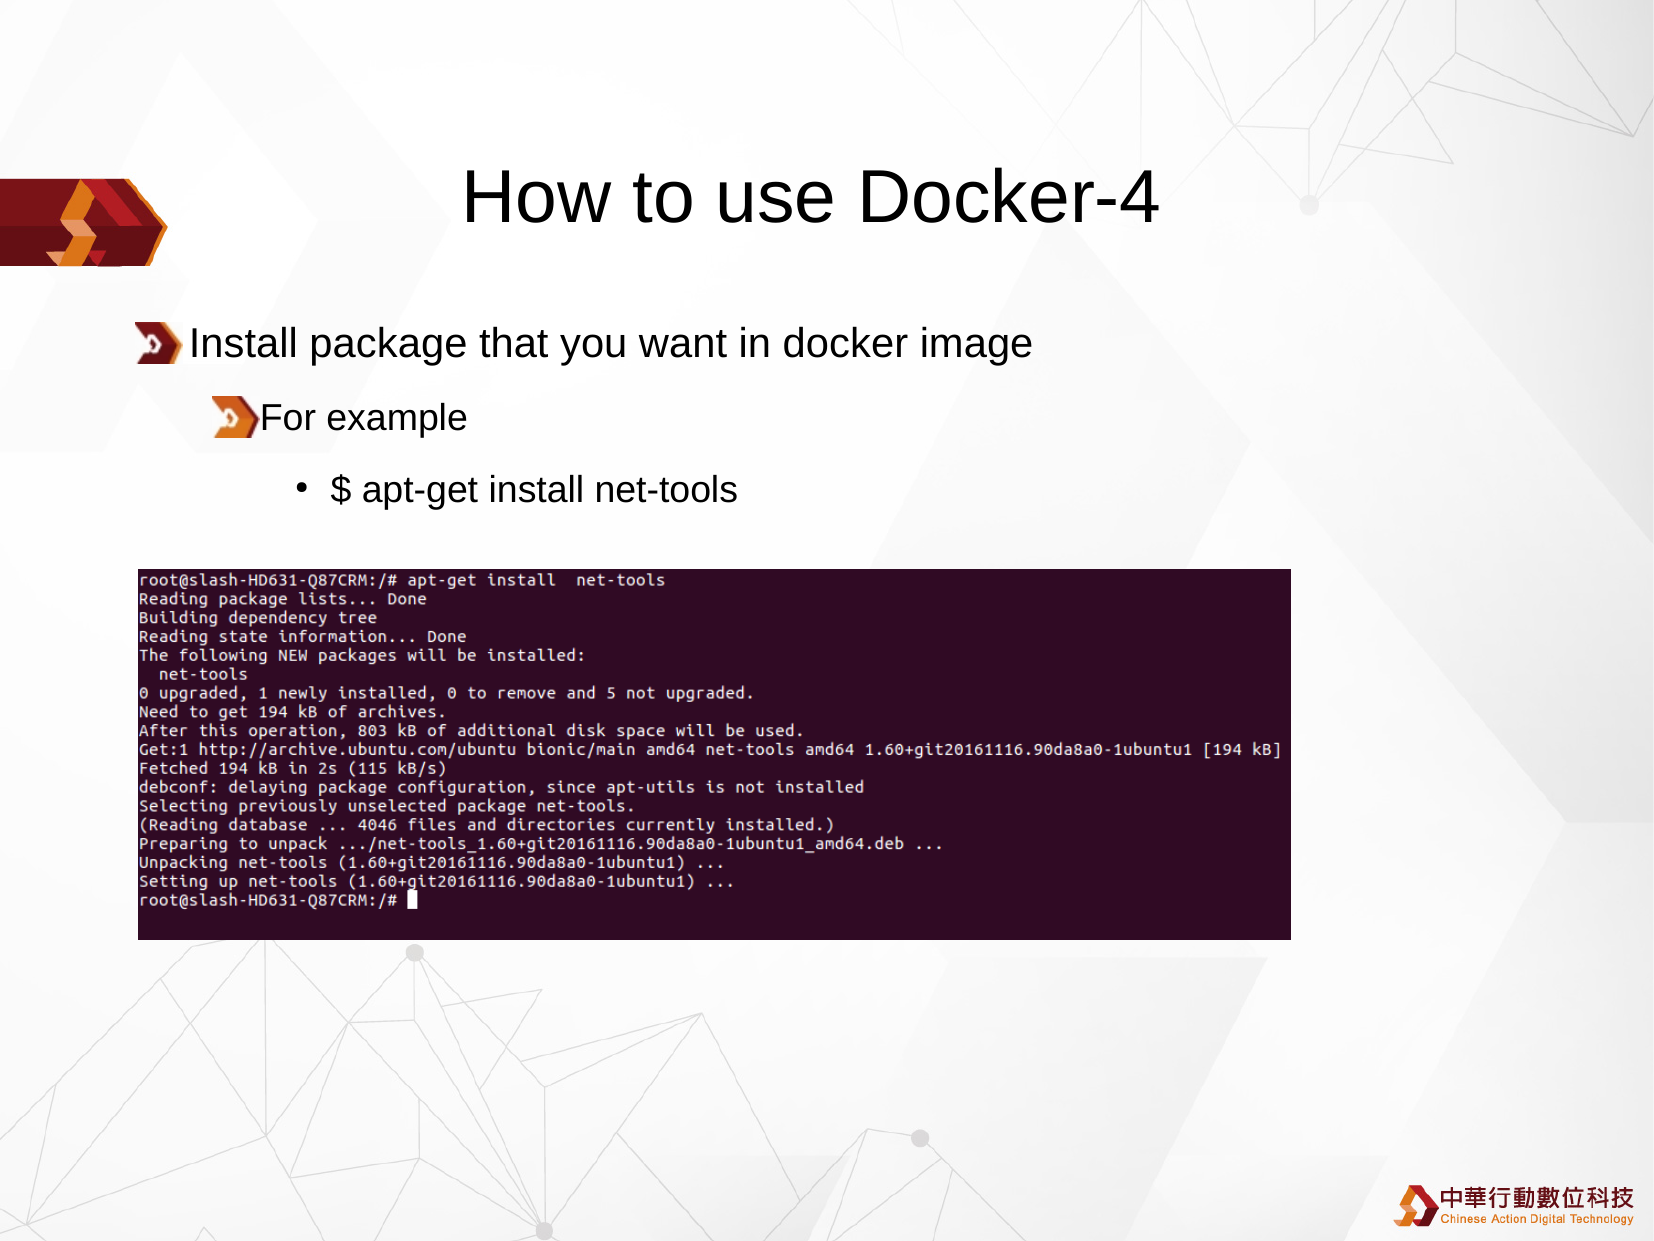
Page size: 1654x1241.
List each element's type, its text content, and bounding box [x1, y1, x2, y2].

title How to use Docker-4 [118, 112, 1506, 281]
picture [0, 0, 1654, 1241]
list Install package that you want in docker image For example $ apt-get install net-tools [118, 319, 1571, 1040]
